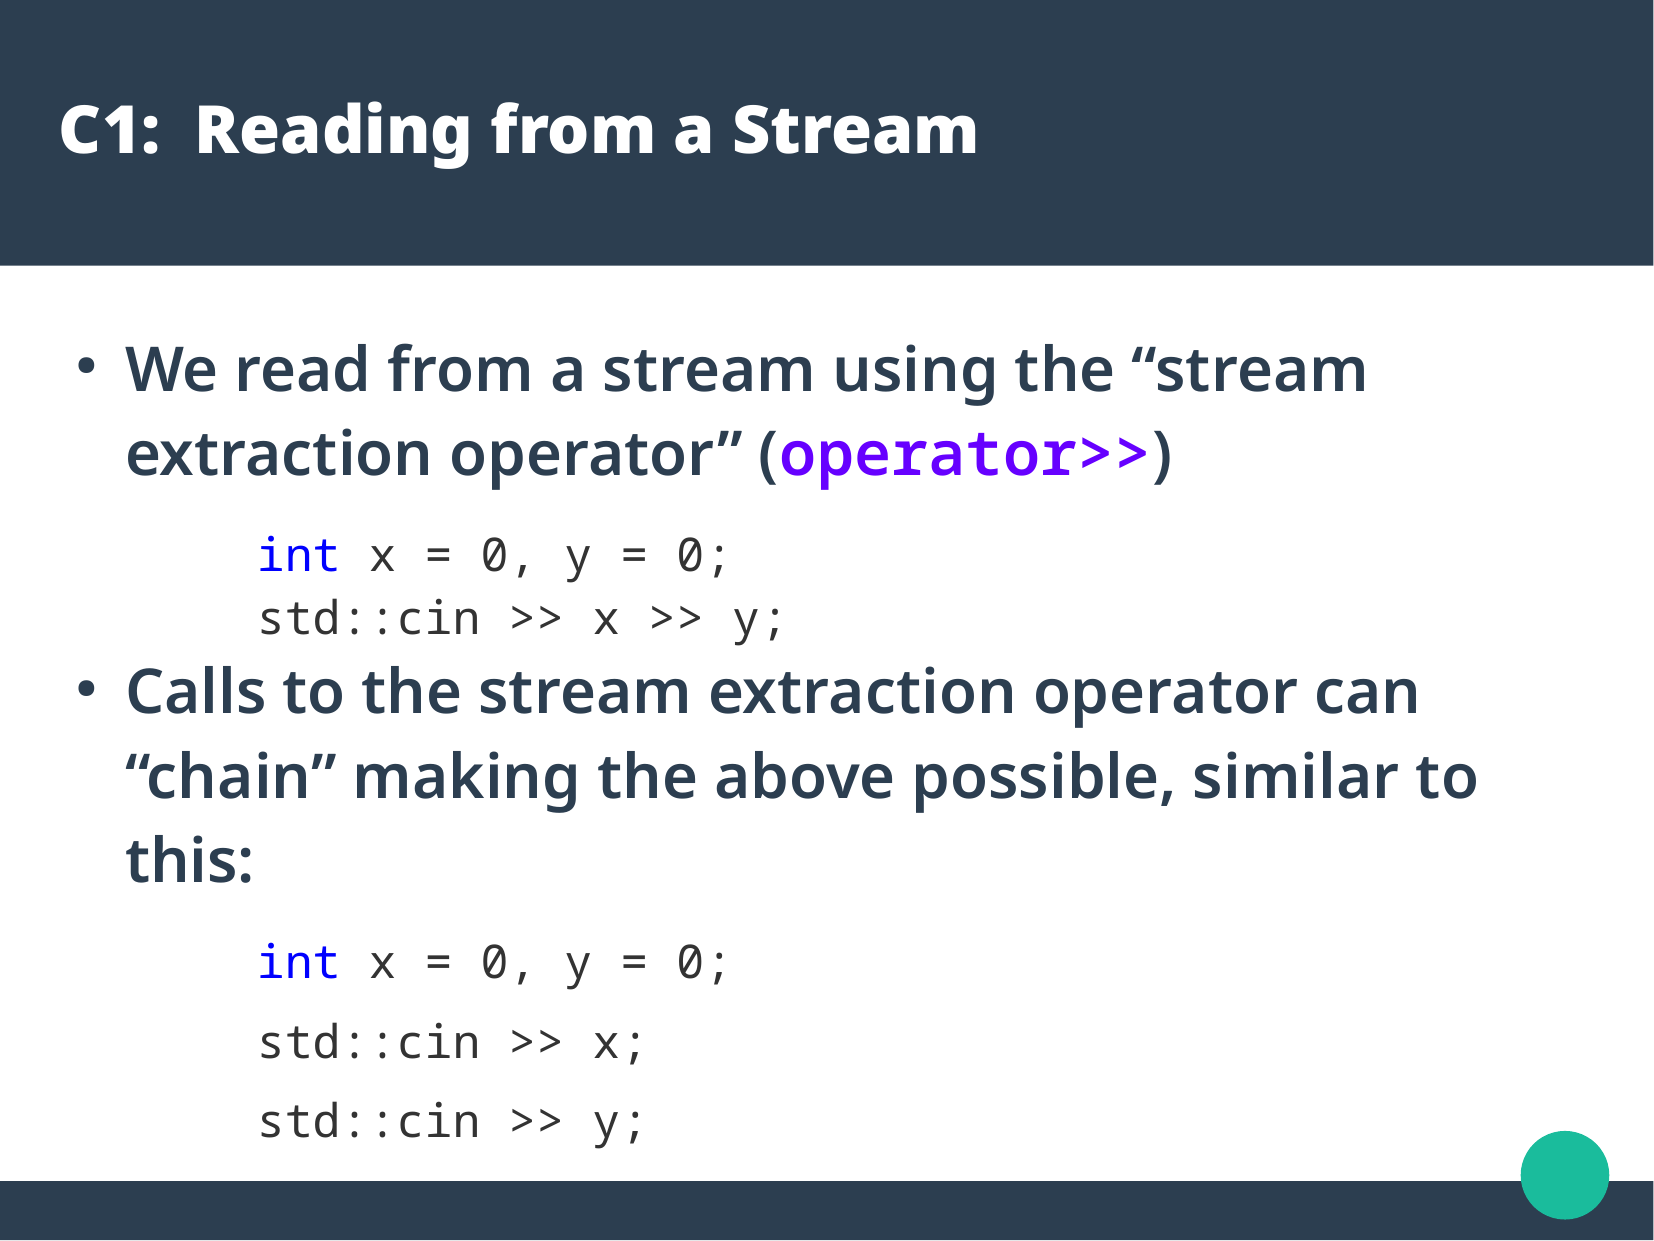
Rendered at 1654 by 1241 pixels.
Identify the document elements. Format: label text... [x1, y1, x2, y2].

title C1: Reading from a Stream [59, 49, 1595, 207]
list We read from a stream using the “stream extraction operator” (operator>>) int x = 0, y = 0; std::cin >> x >> y; Calls to the stream extraction operator can “chain” making the above possible, similar to this: int x = 0, y = 0; std::cin >> x; std::cin >> y; [59, 324, 1595, 1152]
